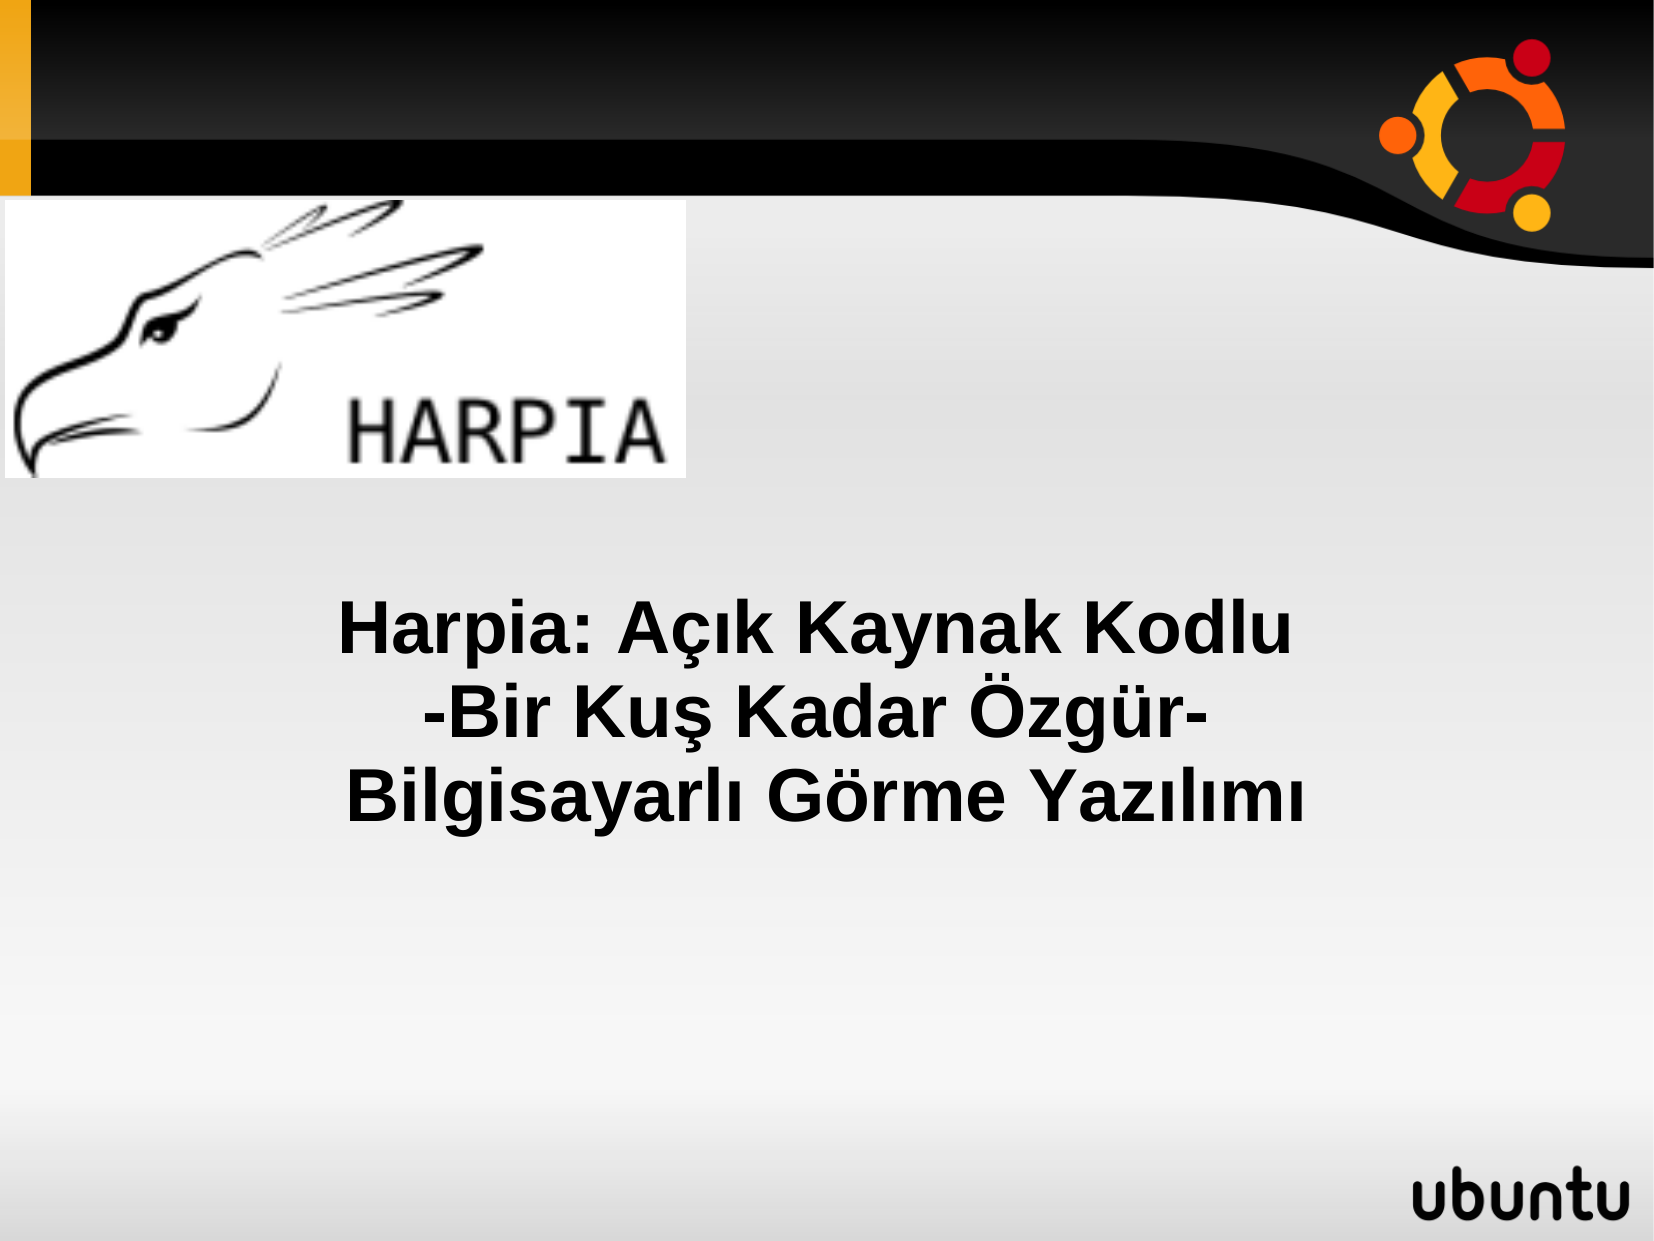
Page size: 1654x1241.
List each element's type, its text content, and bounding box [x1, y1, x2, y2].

picture [0, 0, 1654, 1241]
subtitle Harpia: Açık Kaynak Kodlu -Bir Kuş Kadar Özgür- Bilgisayarlı Görme Yazılımı [82, 309, 1571, 1114]
